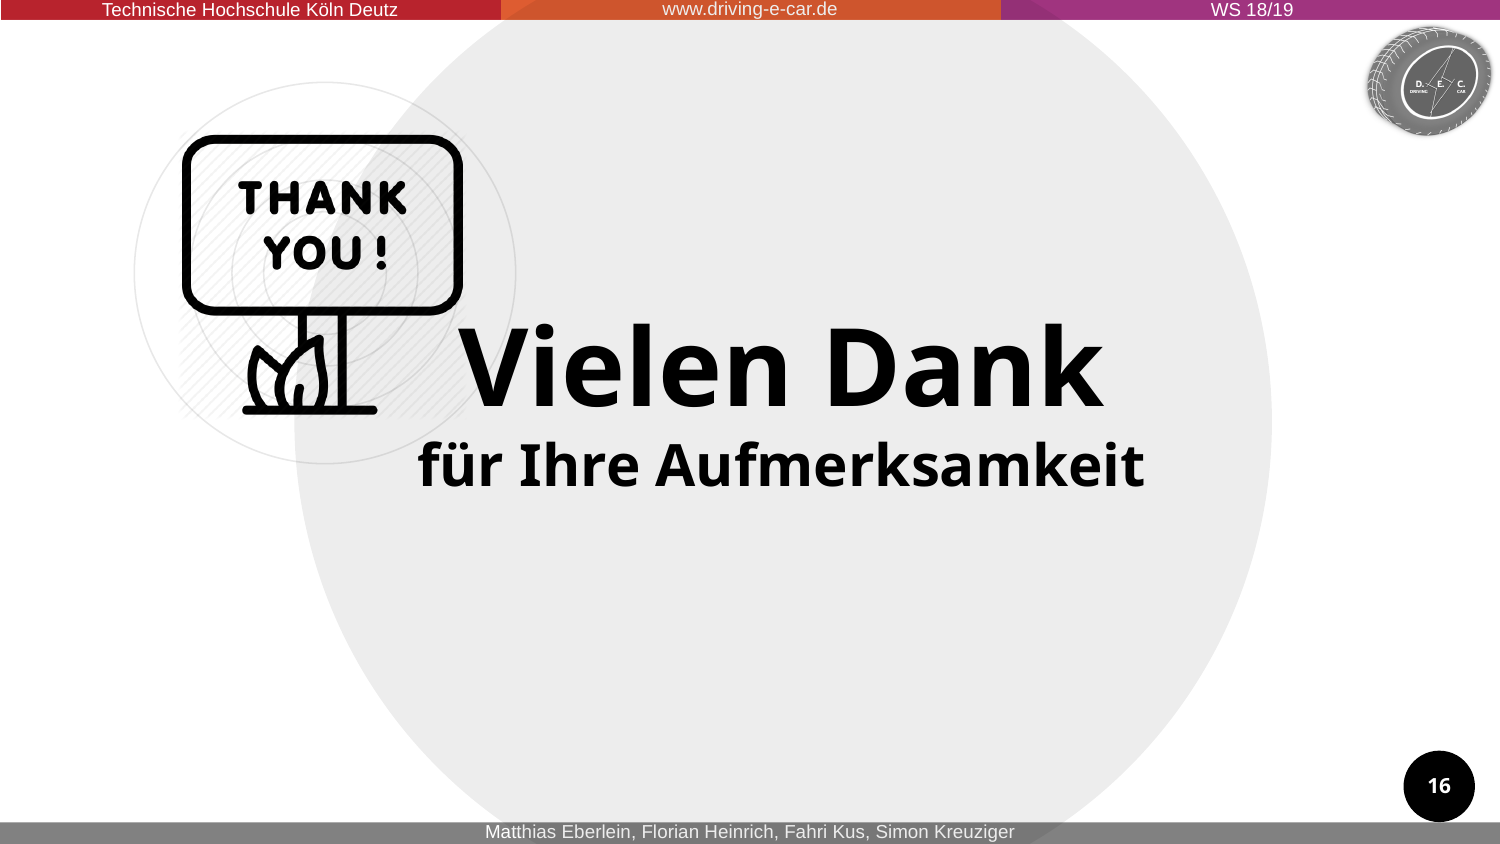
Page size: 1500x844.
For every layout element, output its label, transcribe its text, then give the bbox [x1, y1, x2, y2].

picture [177, 129, 467, 420]
picture [1359, 21, 1497, 142]
picture [0, 0, 1500, 20]
slide_number <number> [1403, 750, 1475, 823]
text_box Vielen Dank für Ihre Aufmerksamkeit [307, 283, 1256, 510]
